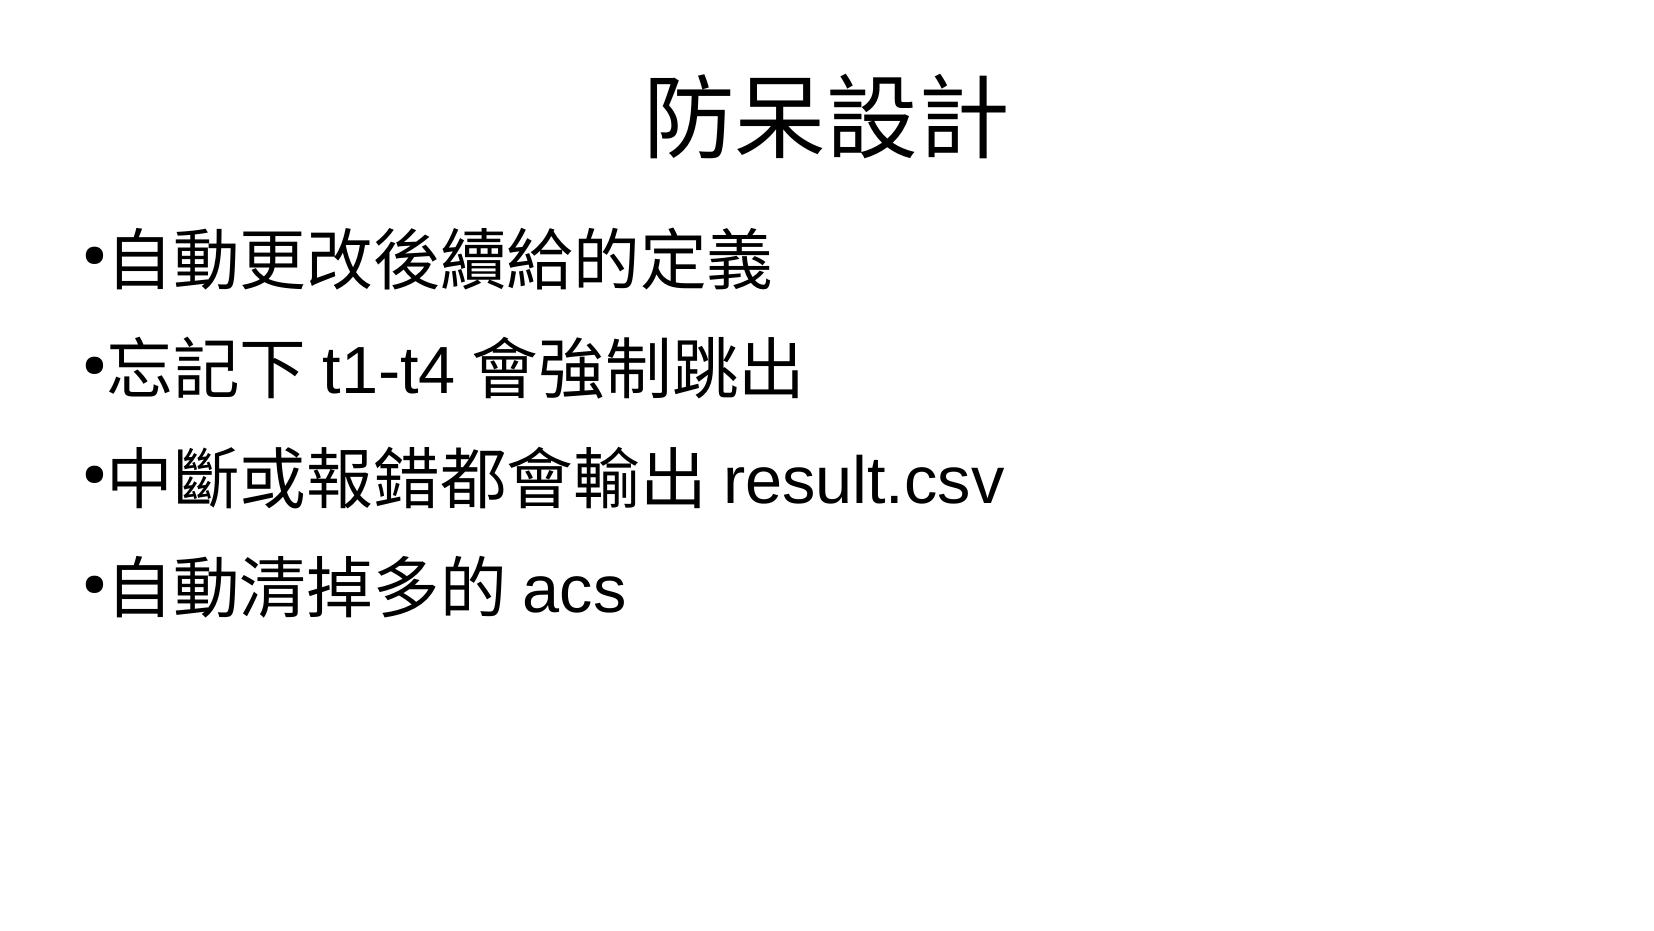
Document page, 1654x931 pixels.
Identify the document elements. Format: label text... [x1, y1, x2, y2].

list 自動更改後續給的定義 忘記下t1-t4會強制跳出 中斷或報錯都會輸出result.csv 自動清掉多的acs [82, 217, 1571, 758]
title 防呆設計 [82, 37, 1571, 193]
